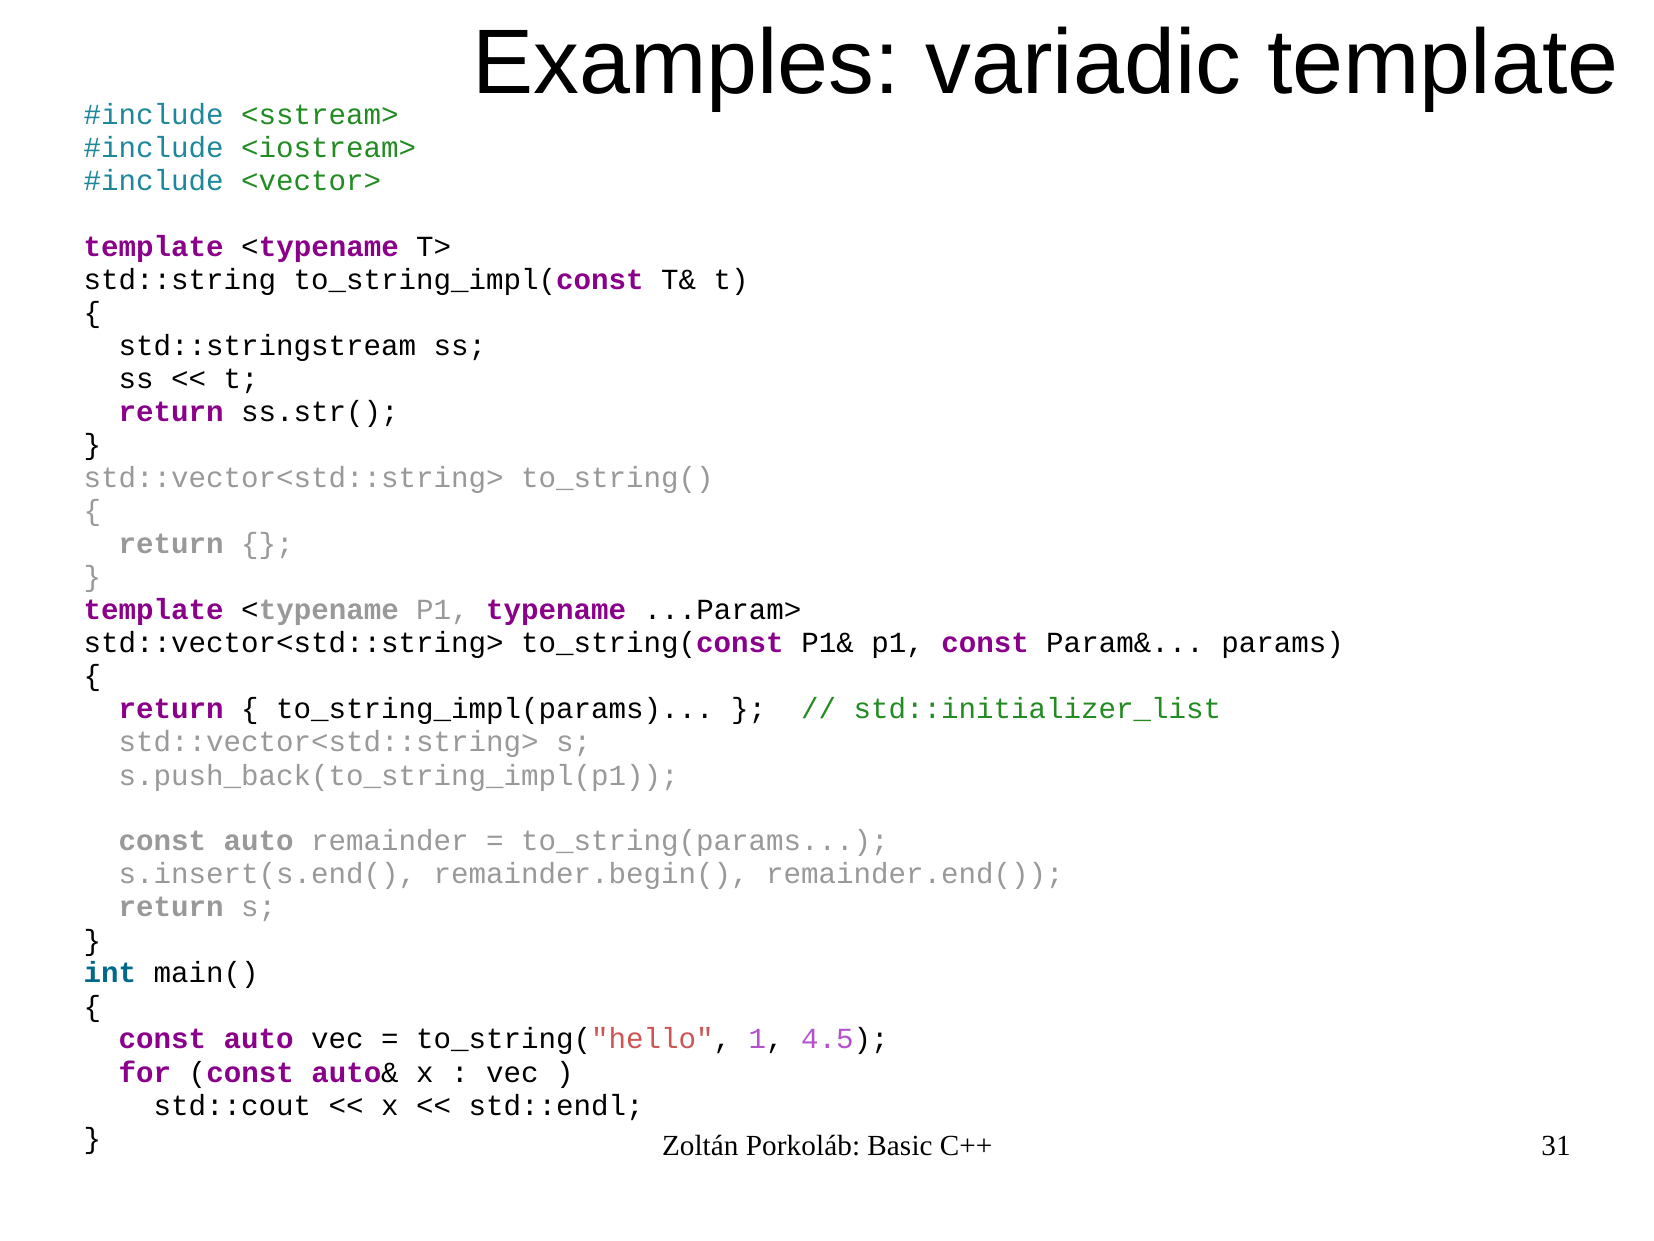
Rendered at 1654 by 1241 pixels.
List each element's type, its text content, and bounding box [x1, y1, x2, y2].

title Examples: variadic template [56, 0, 1654, 166]
text_box #include <sstream> #include <iostream> #include <vector> template <typename T> std::string to_string_impl(const T& t) { std::stringstream ss; ss << t; return ss.str(); } std::vector<std::string> to_string() { return {}; } template <typename P1, typename ...Param> std::vector<std::string> to_string(const P1& p1, const Param&... params) { return { to_string_impl(params)... }; // std::initializer_list std::vector<std::string> s; s.push_back(to_string_impl(p1)); const auto remainder = to_string(params...); s.insert(s.end(), remainder.begin(), remainder.end()); return s; } int main() { const auto vec = to_string("hello", 1, 4.5); for (const auto& x : vec ) std::cout << x << std::endl; } [68, 60, 1654, 1216]
